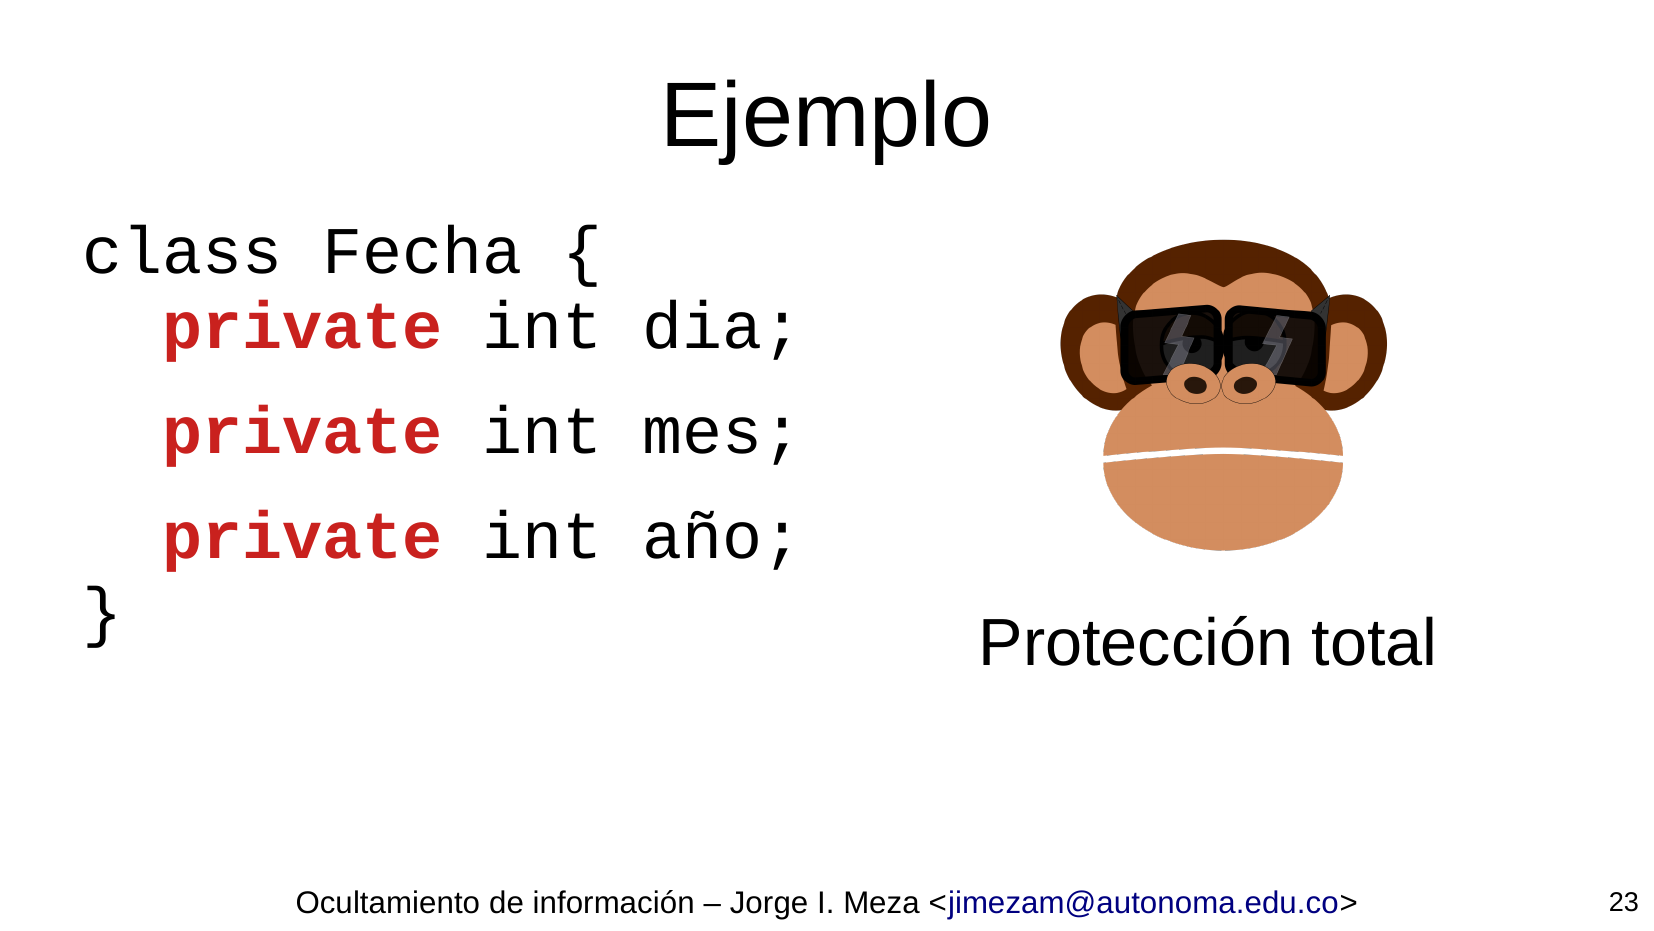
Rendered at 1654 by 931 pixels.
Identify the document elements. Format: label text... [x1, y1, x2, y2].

title Ejemplo [82, 37, 1571, 193]
list class Fecha { private int dia; private int mes; private int año; } [82, 217, 809, 879]
list Protección total [845, 217, 1572, 879]
picture [1029, 204, 1418, 593]
